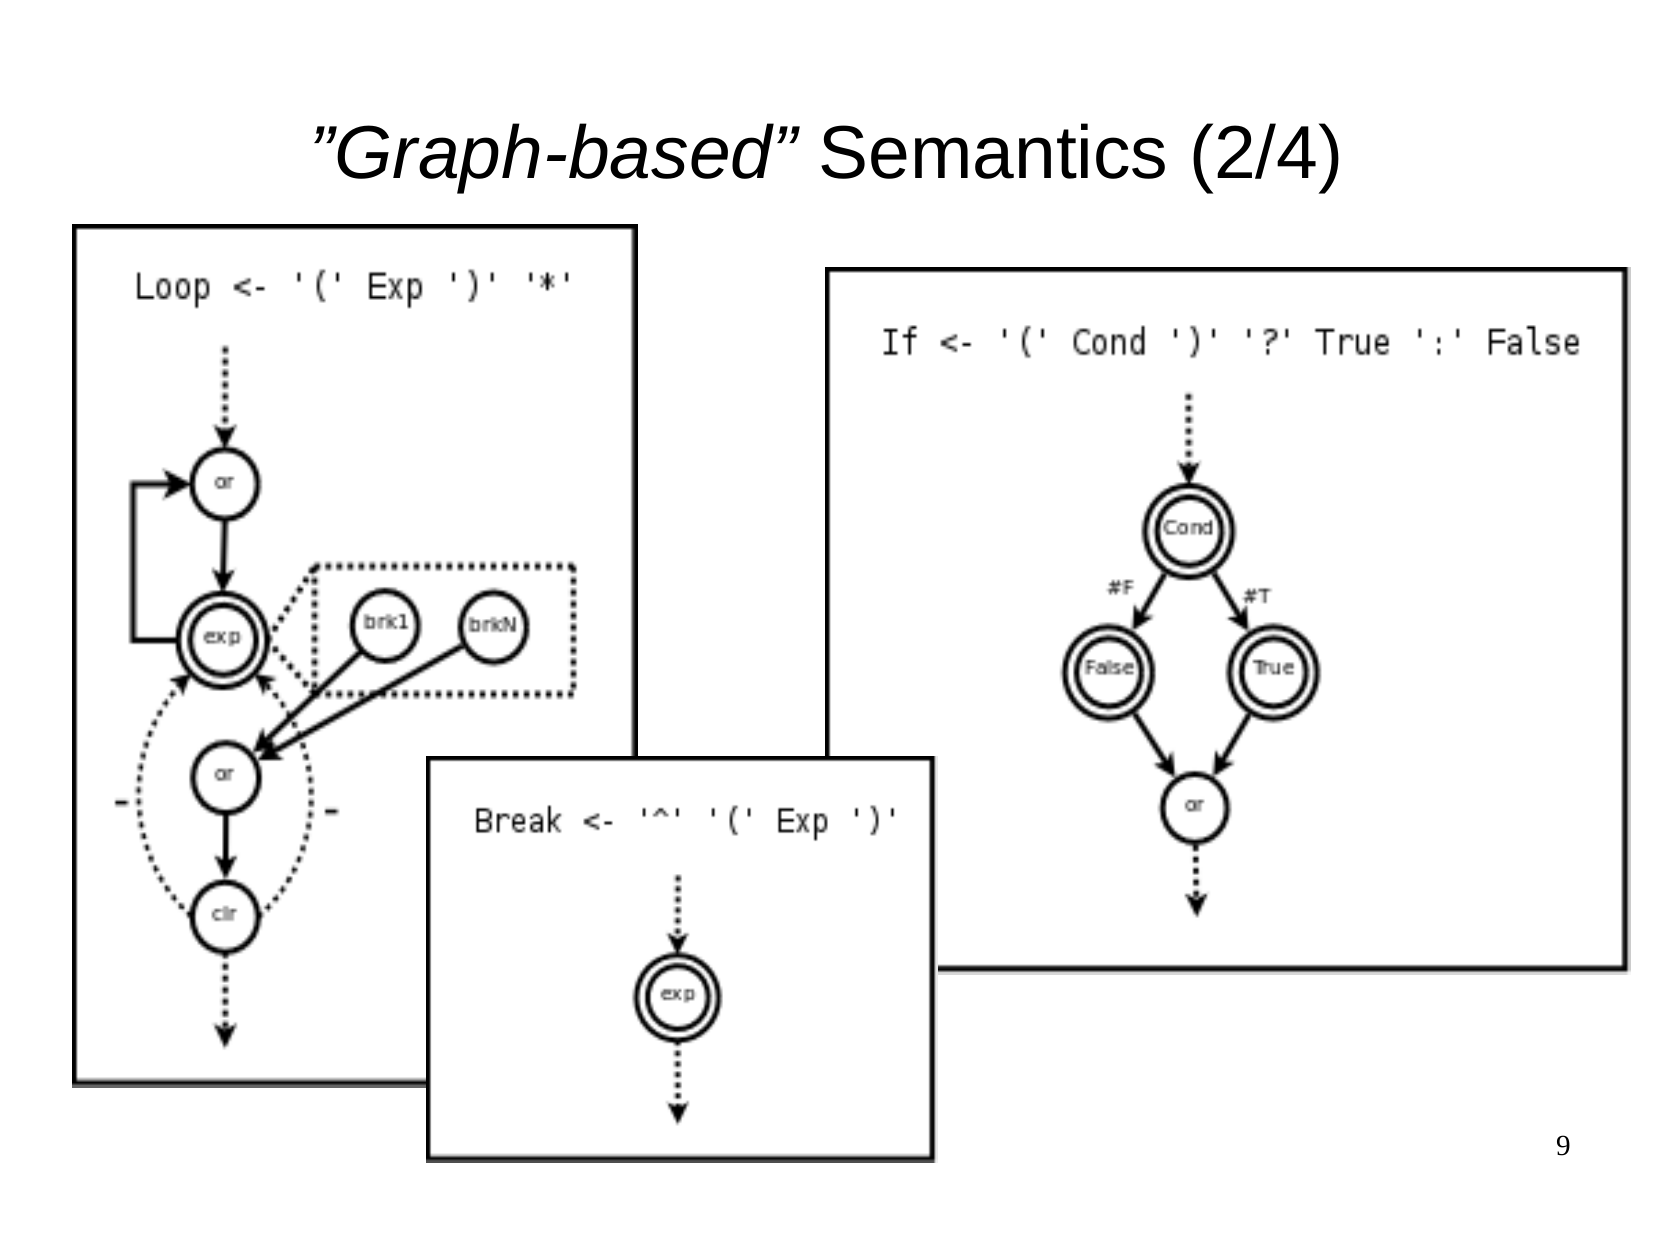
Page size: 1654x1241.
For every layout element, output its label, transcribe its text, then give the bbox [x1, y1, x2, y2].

title ”Graph-based” Semantics (2/4) [82, 49, 1571, 257]
picture [72, 224, 1631, 1163]
